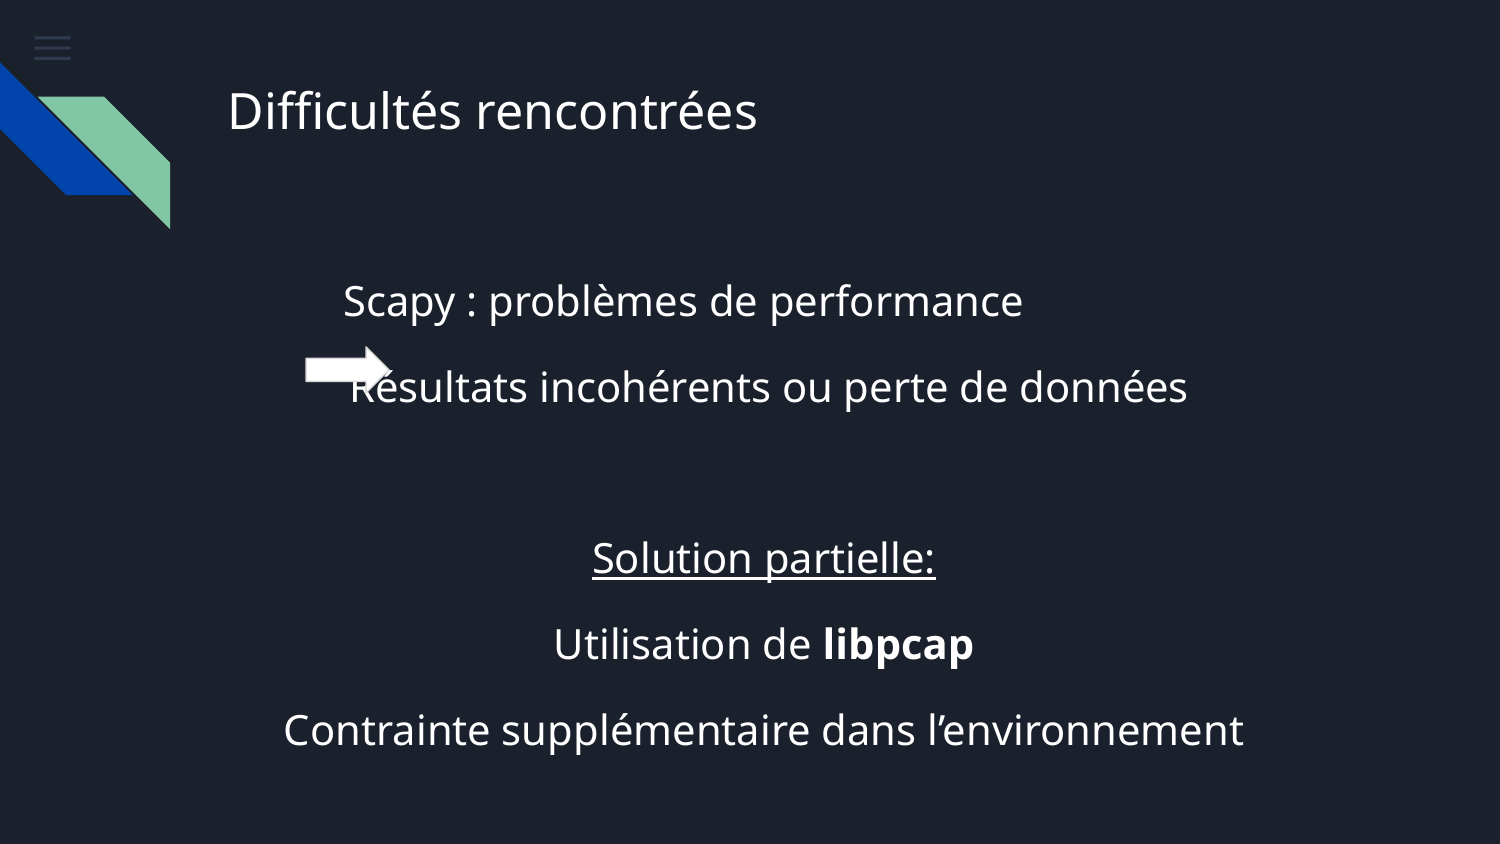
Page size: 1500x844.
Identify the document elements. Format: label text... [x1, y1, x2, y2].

text_box [306, 347, 389, 393]
text_box Scapy : problèmes de performance Résultats incohérents ou perte de données Solution partielle: Utilisation de libpcap Contrainte supplémentaire dans l’environnement [149, 244, 1380, 844]
title Difficultés rencontrées [212, 64, 1368, 215]
